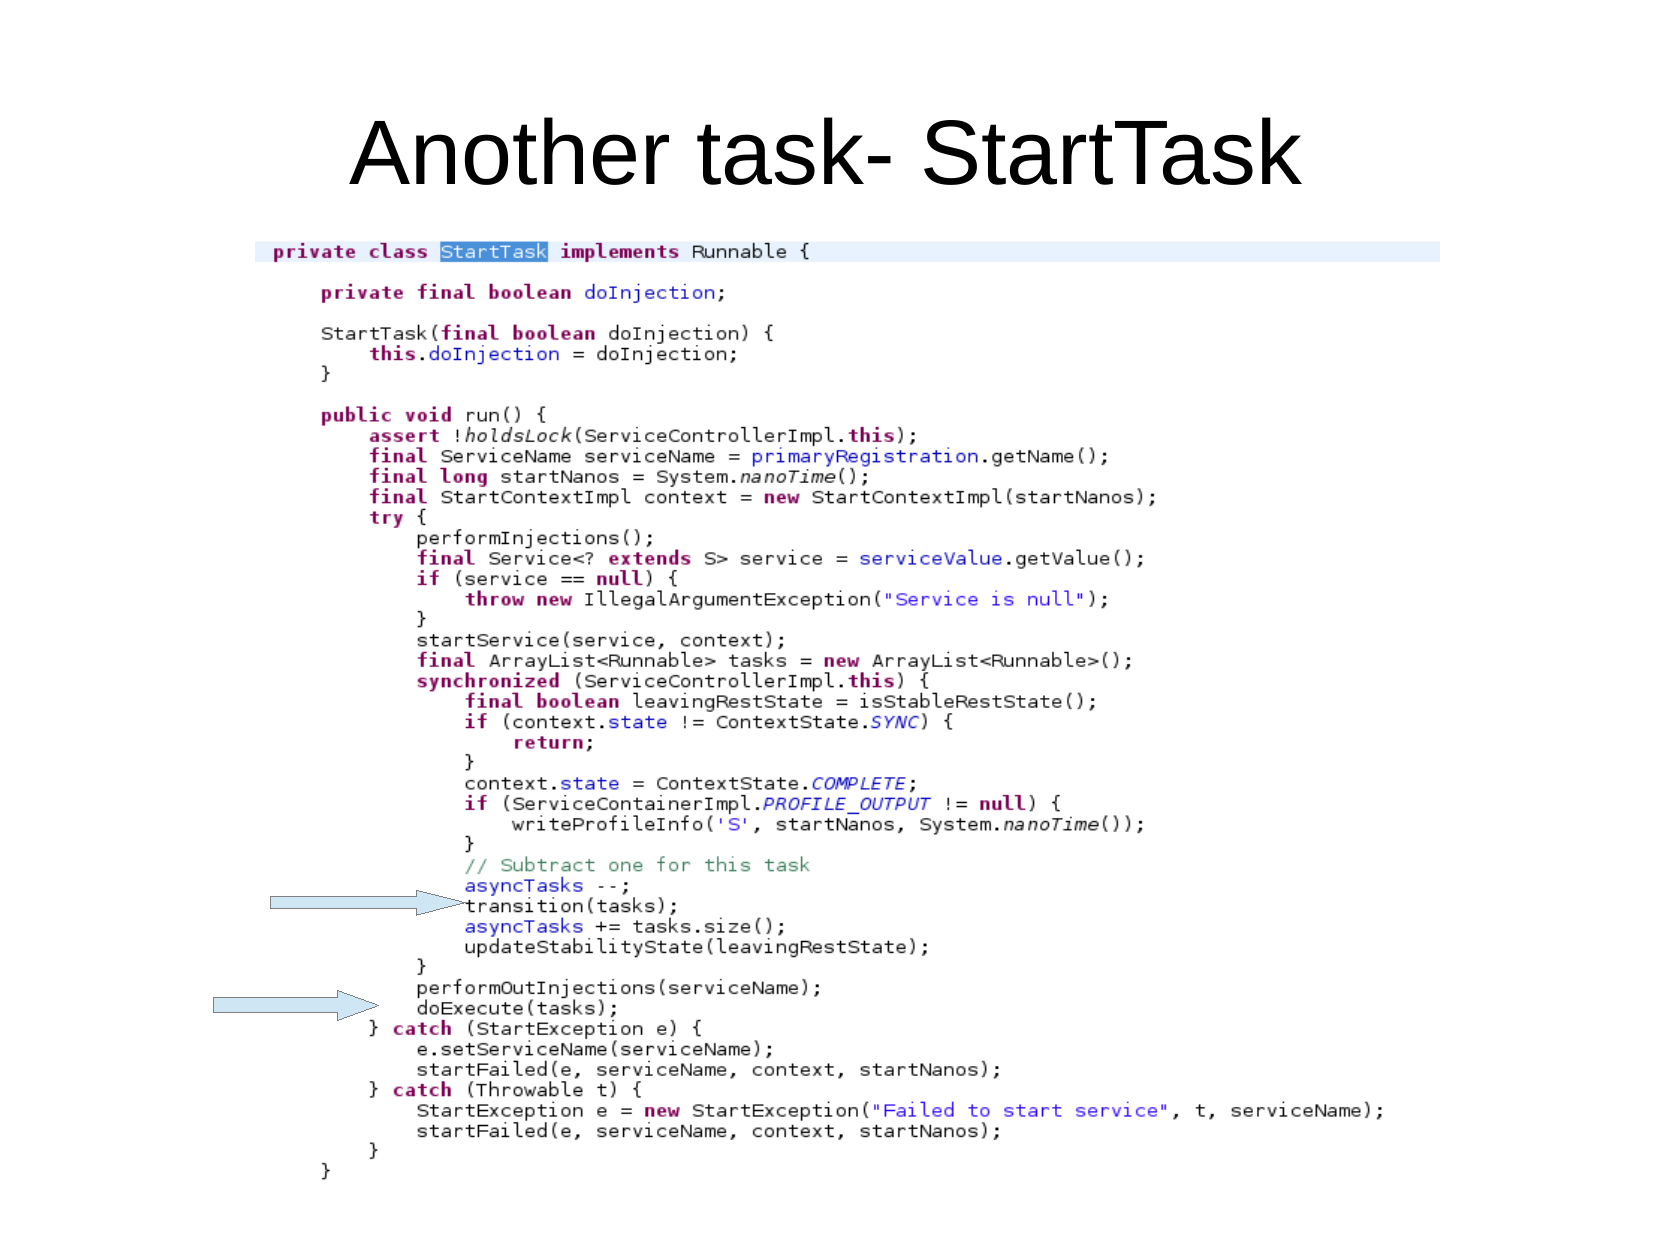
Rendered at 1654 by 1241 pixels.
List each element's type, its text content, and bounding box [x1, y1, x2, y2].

picture [255, 239, 1440, 1185]
text_box [270, 890, 466, 916]
text_box [213, 990, 379, 1021]
title Another task- StartTask [82, 49, 1571, 257]
